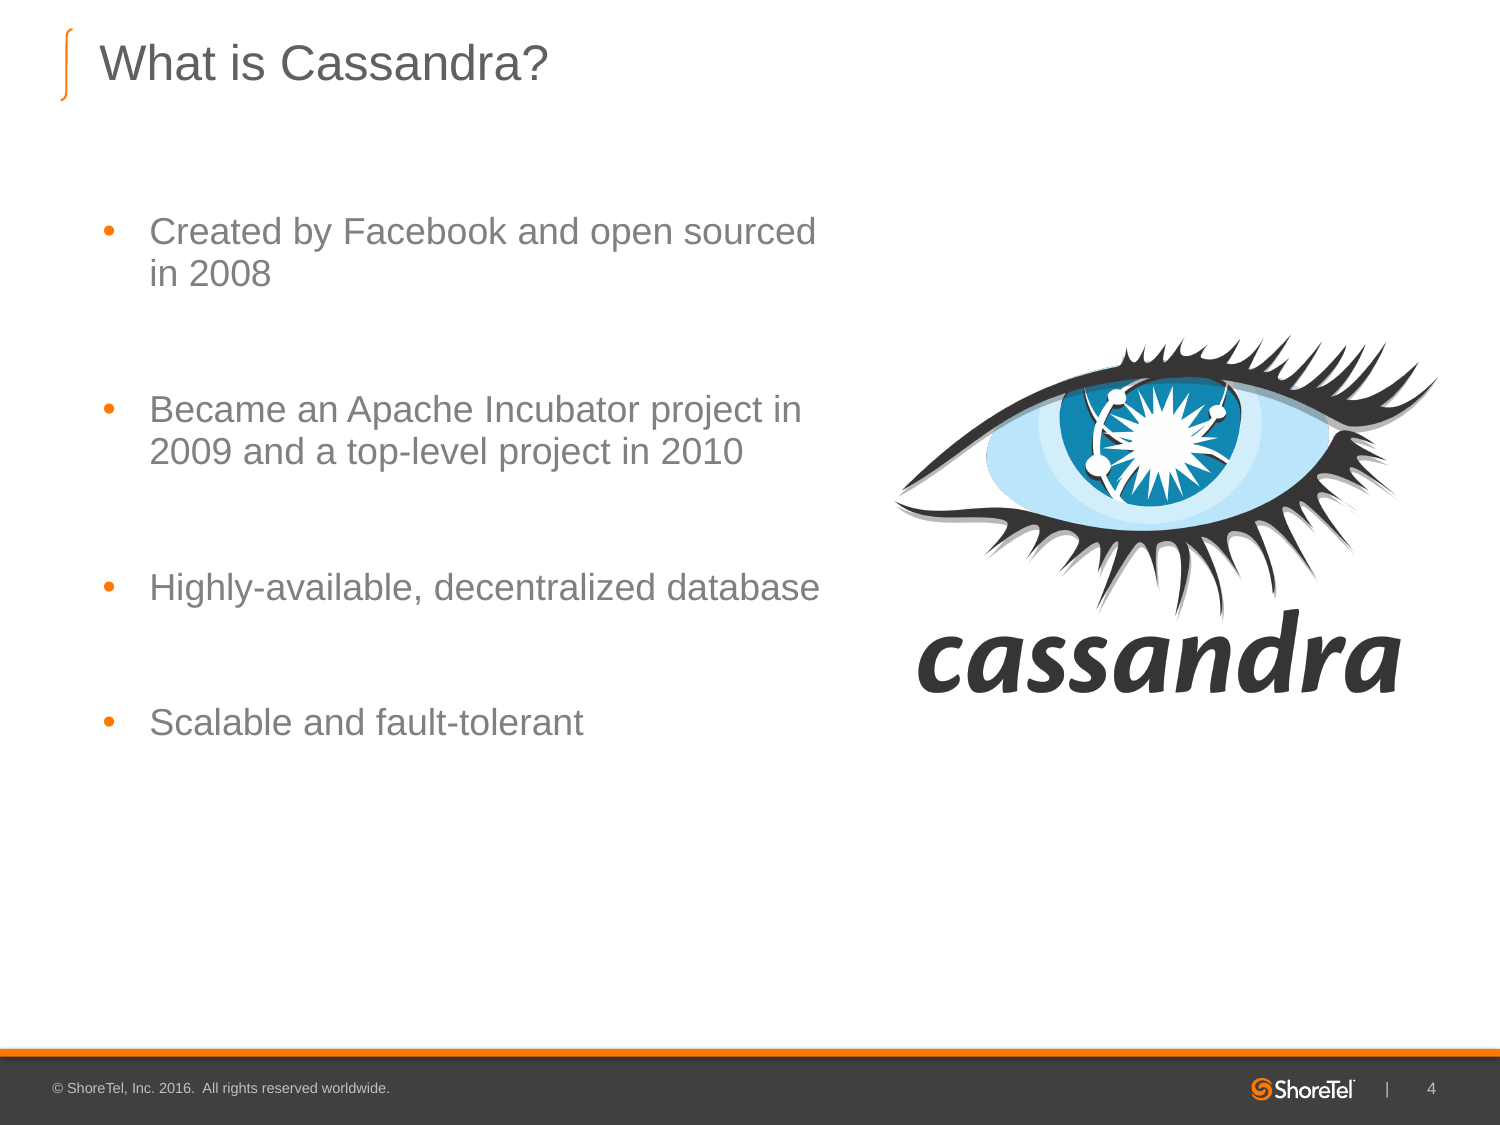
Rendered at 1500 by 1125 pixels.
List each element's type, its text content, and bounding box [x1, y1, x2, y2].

list Created by Facebook and open sourced in 2008 Became an Apache Incubator project in 2009 and a top-level project in 2010 Highly-available, decentralized database Scalable and fault-tolerant [87, 202, 866, 903]
title What is Cassandra? [84, 29, 1235, 100]
picture [884, 324, 1448, 702]
